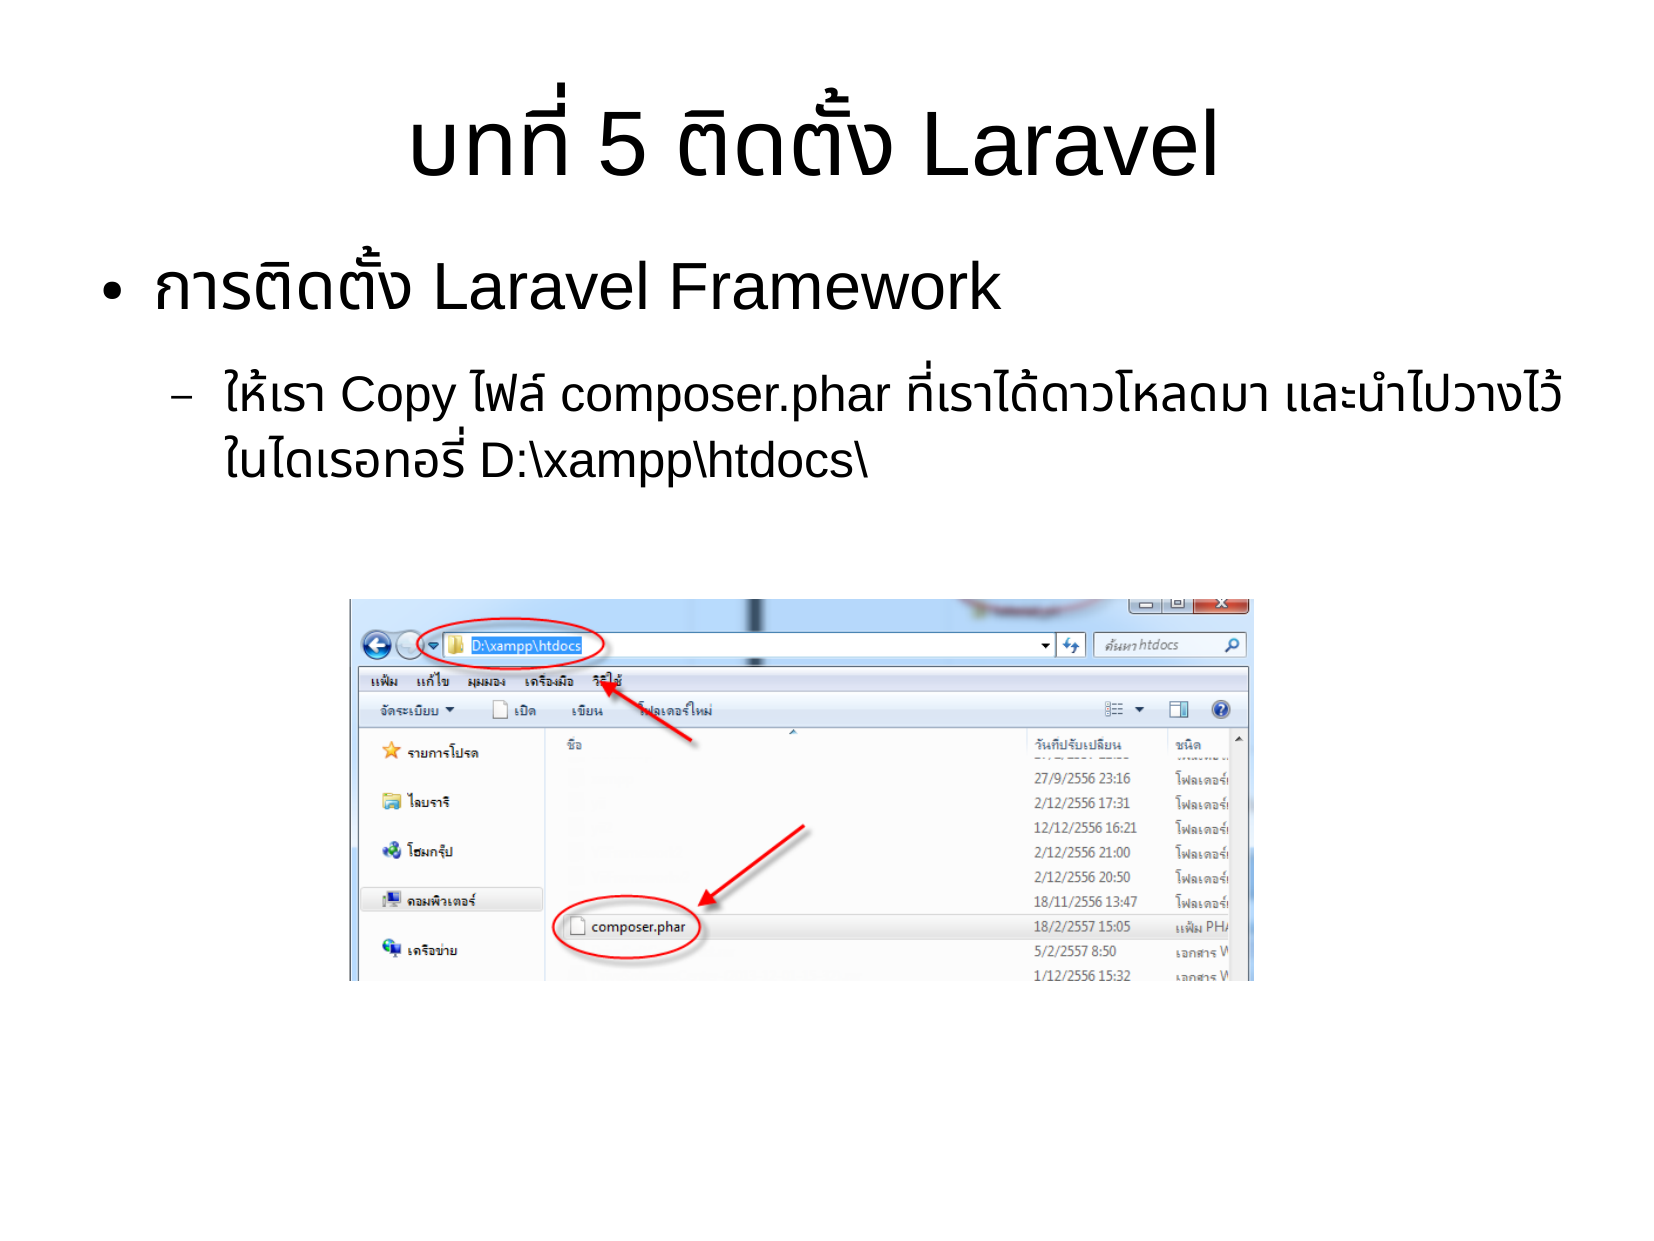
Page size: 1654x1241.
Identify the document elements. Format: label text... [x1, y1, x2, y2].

picture [345, 599, 1254, 981]
list การติดตั้ง Laravel Framework ให้เรา Copy ไฟล์ composer.phar ที่เราได้ดาวโหลดมา และนำไปวางไว้ในไดเรอทอรี่ D:\xampp\htdocs\ [82, 248, 1571, 969]
title บทที่ 5 ติดตั้ง Laravel [82, 49, 1571, 248]
